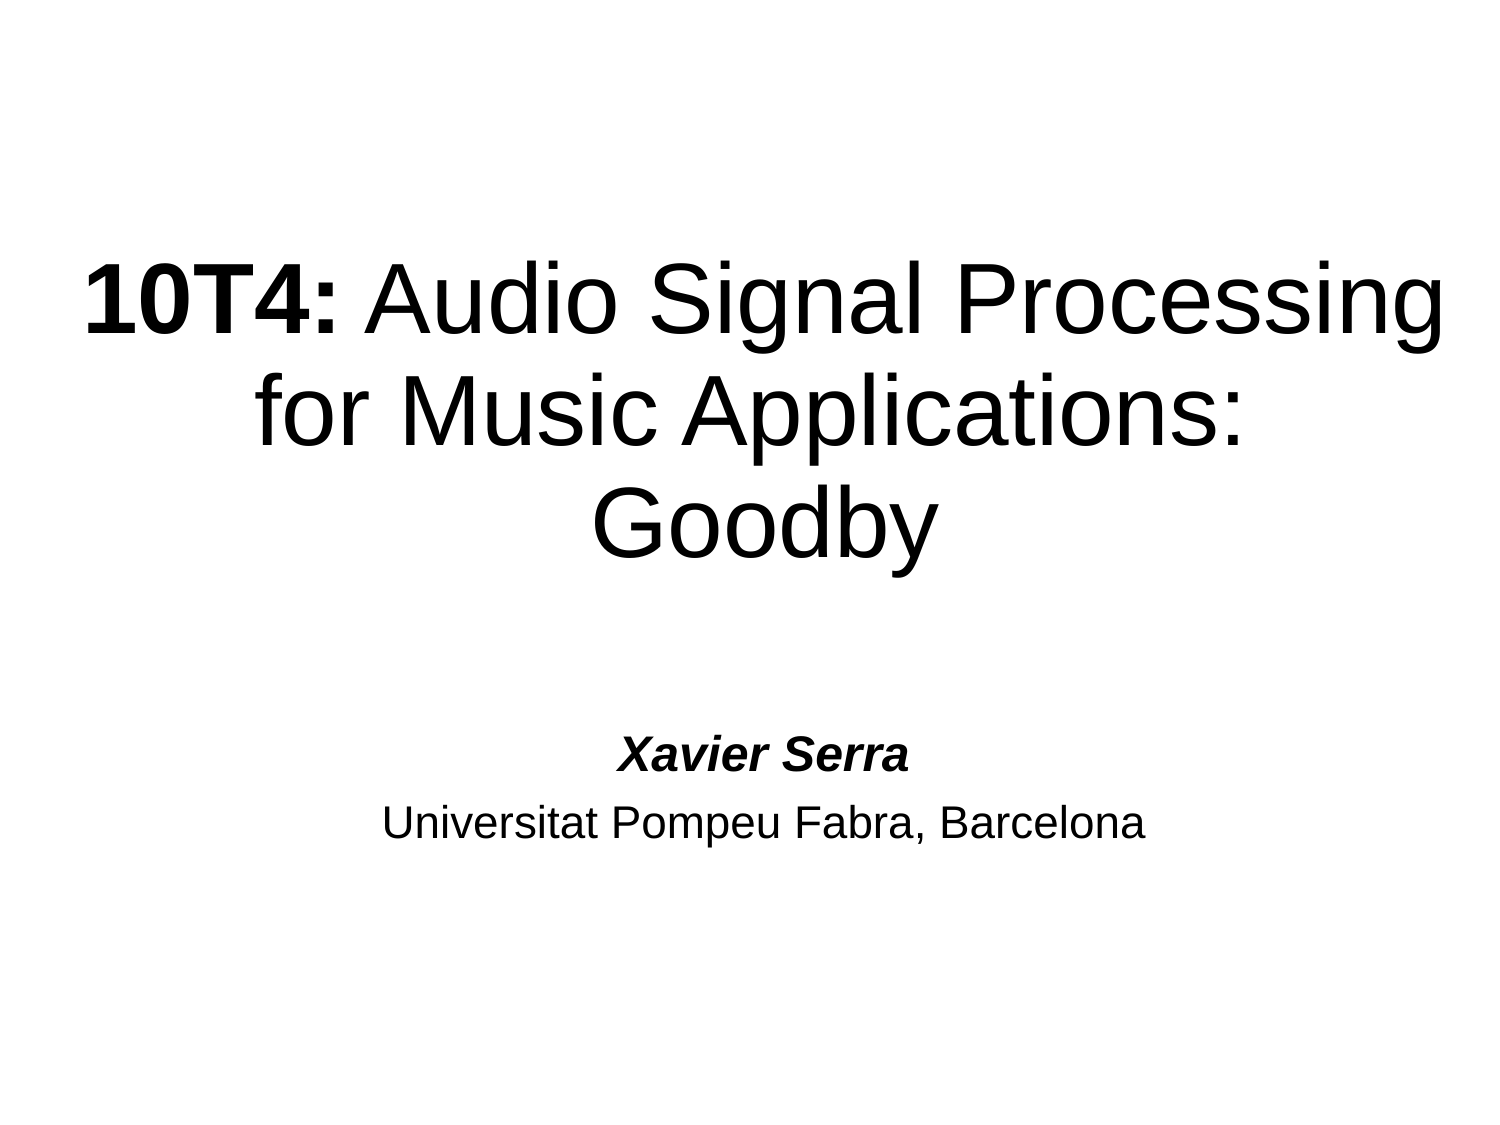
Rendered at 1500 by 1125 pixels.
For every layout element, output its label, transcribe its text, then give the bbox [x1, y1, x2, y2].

text_box Xavier Serra Universitat Pompeu Fabra, Barcelona [307, 718, 1221, 1003]
title 10T4: Audio Signal Processing for Music Applications: Goodby [75, 221, 1456, 601]
